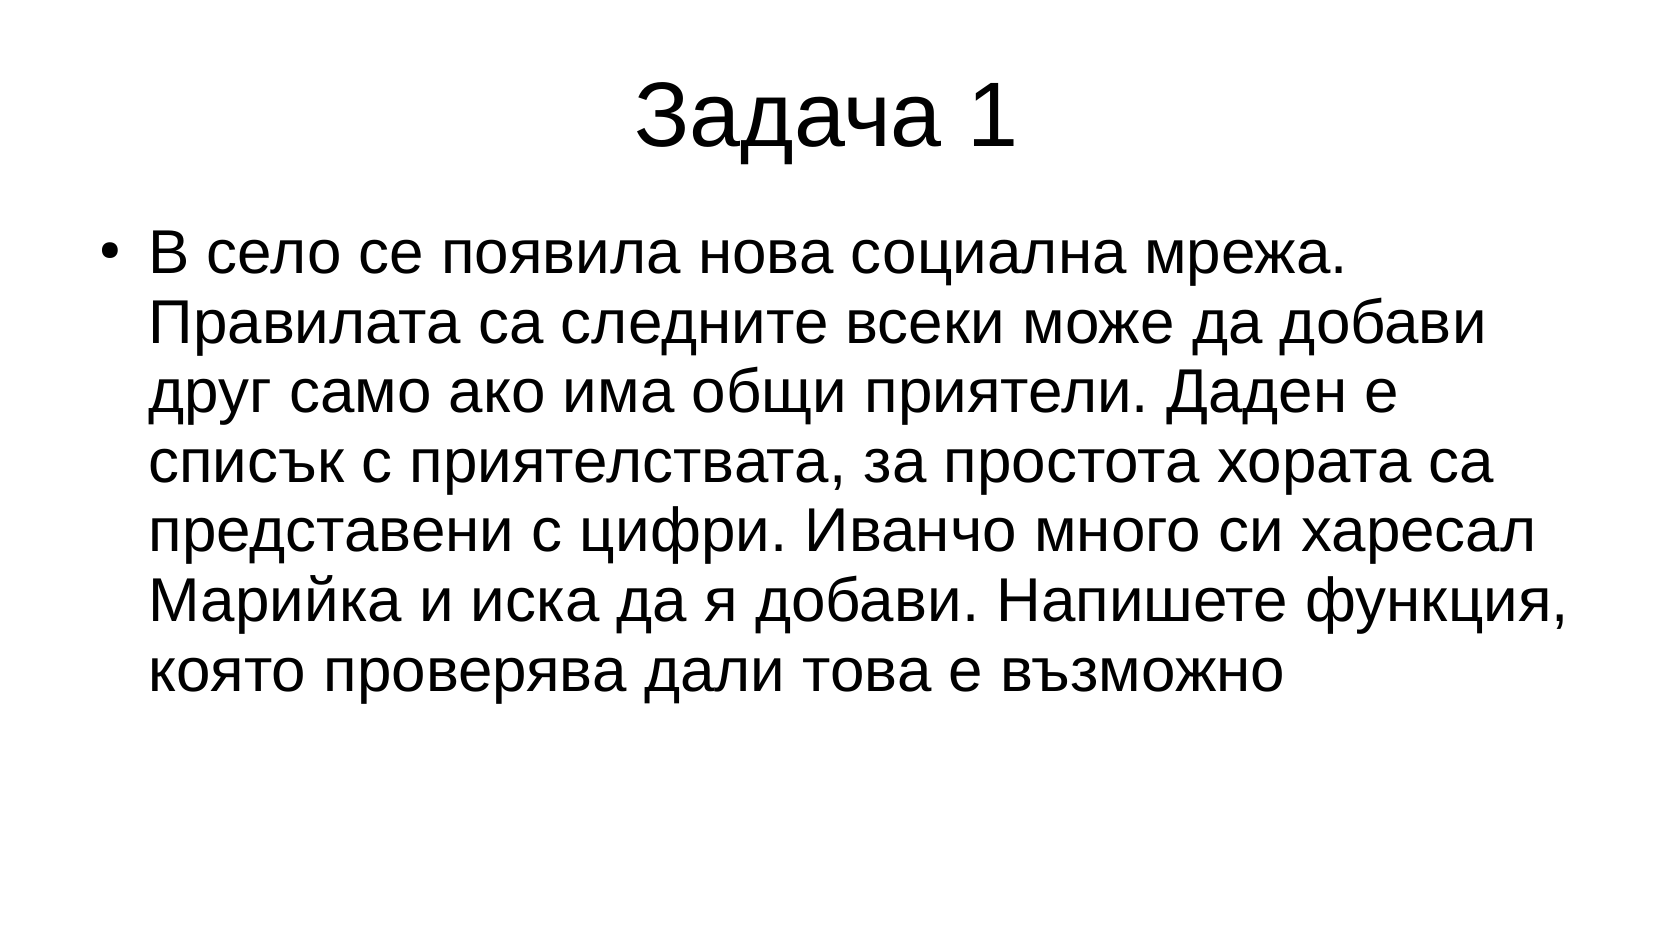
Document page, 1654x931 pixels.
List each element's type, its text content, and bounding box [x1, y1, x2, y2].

list В село се появила нова социална мрежа. Правилата са следните всеки може да добави друг само ако има общи приятели. Даден е списък с приятелствата, за простота хората са представени с цифри. Иванчо много си харесал Марийка и иска да я добави. Напишете функция, която проверява дали това е възможно [82, 217, 1571, 758]
title Задача 1 [82, 37, 1571, 193]
